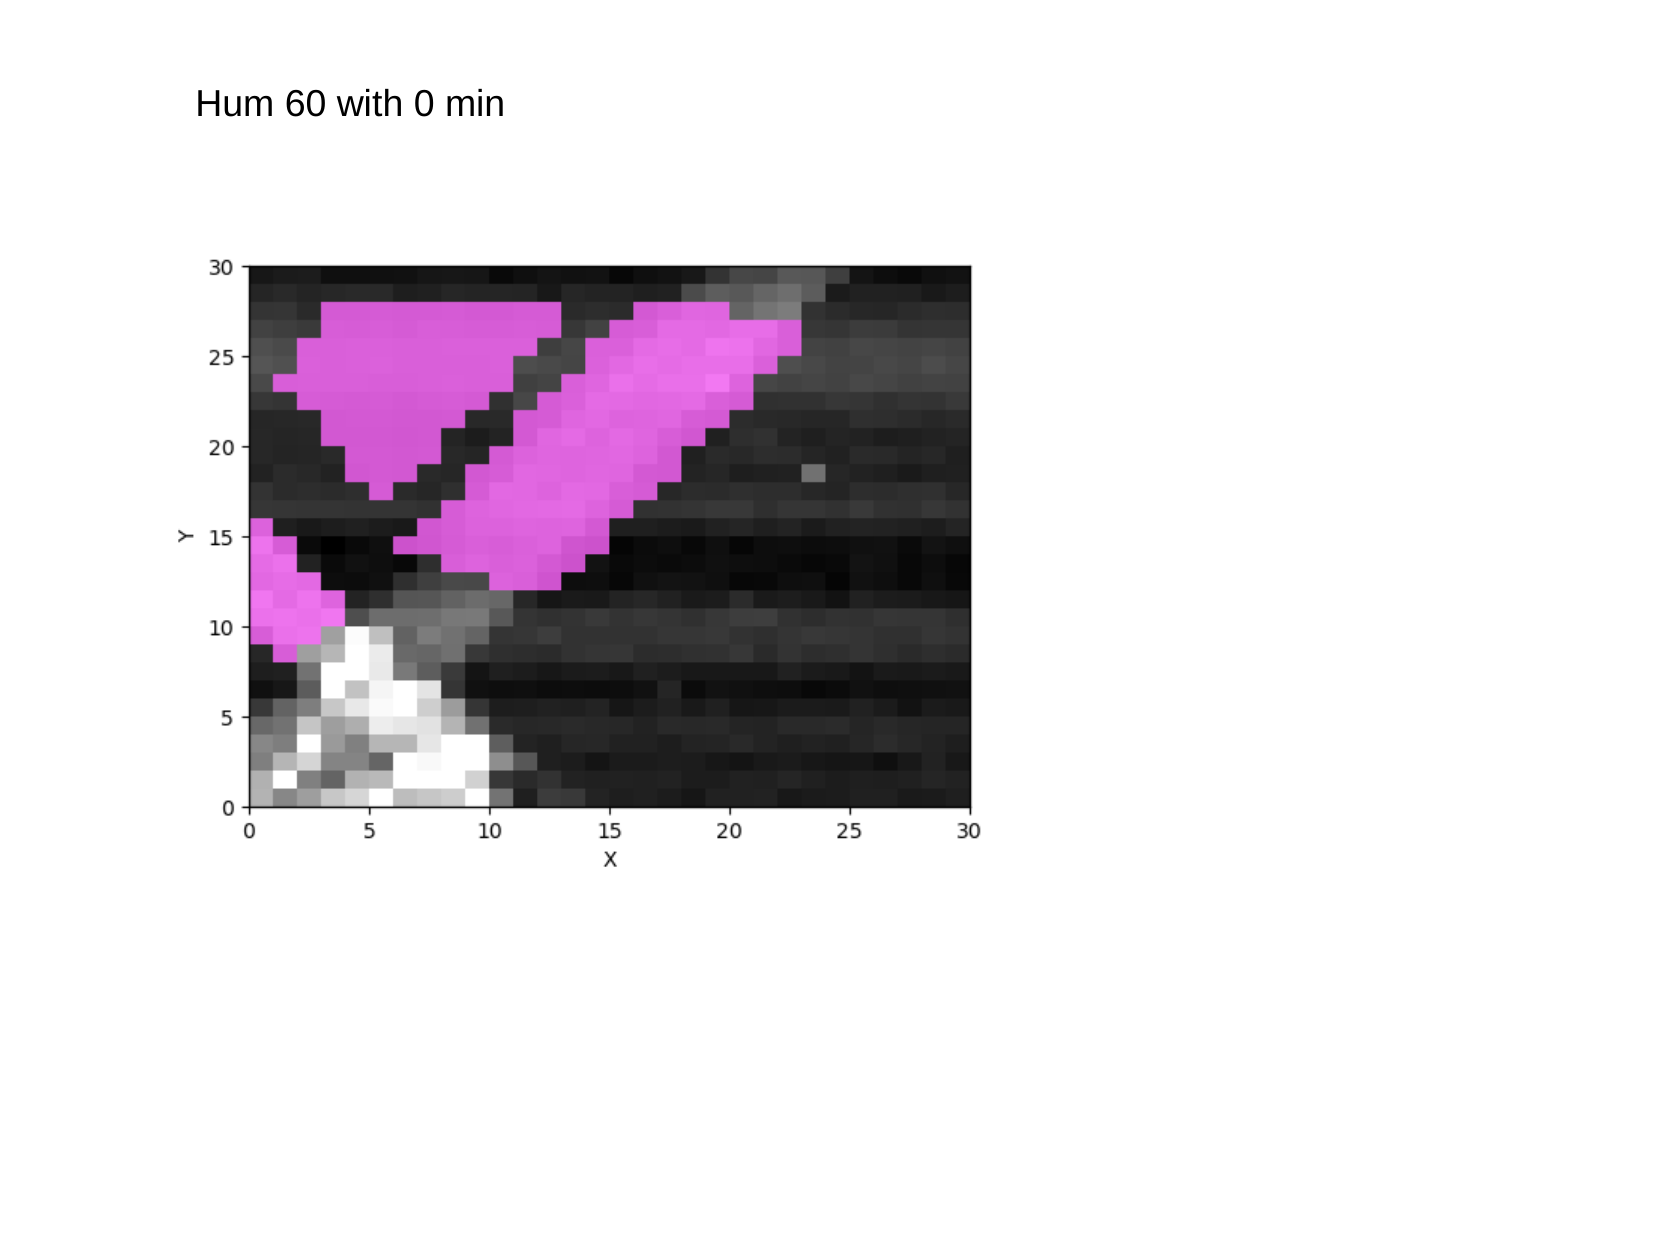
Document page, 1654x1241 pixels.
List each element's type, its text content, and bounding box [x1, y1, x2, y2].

text_box Hum 60 with 0 min [180, 75, 521, 132]
picture [105, 194, 1066, 915]
